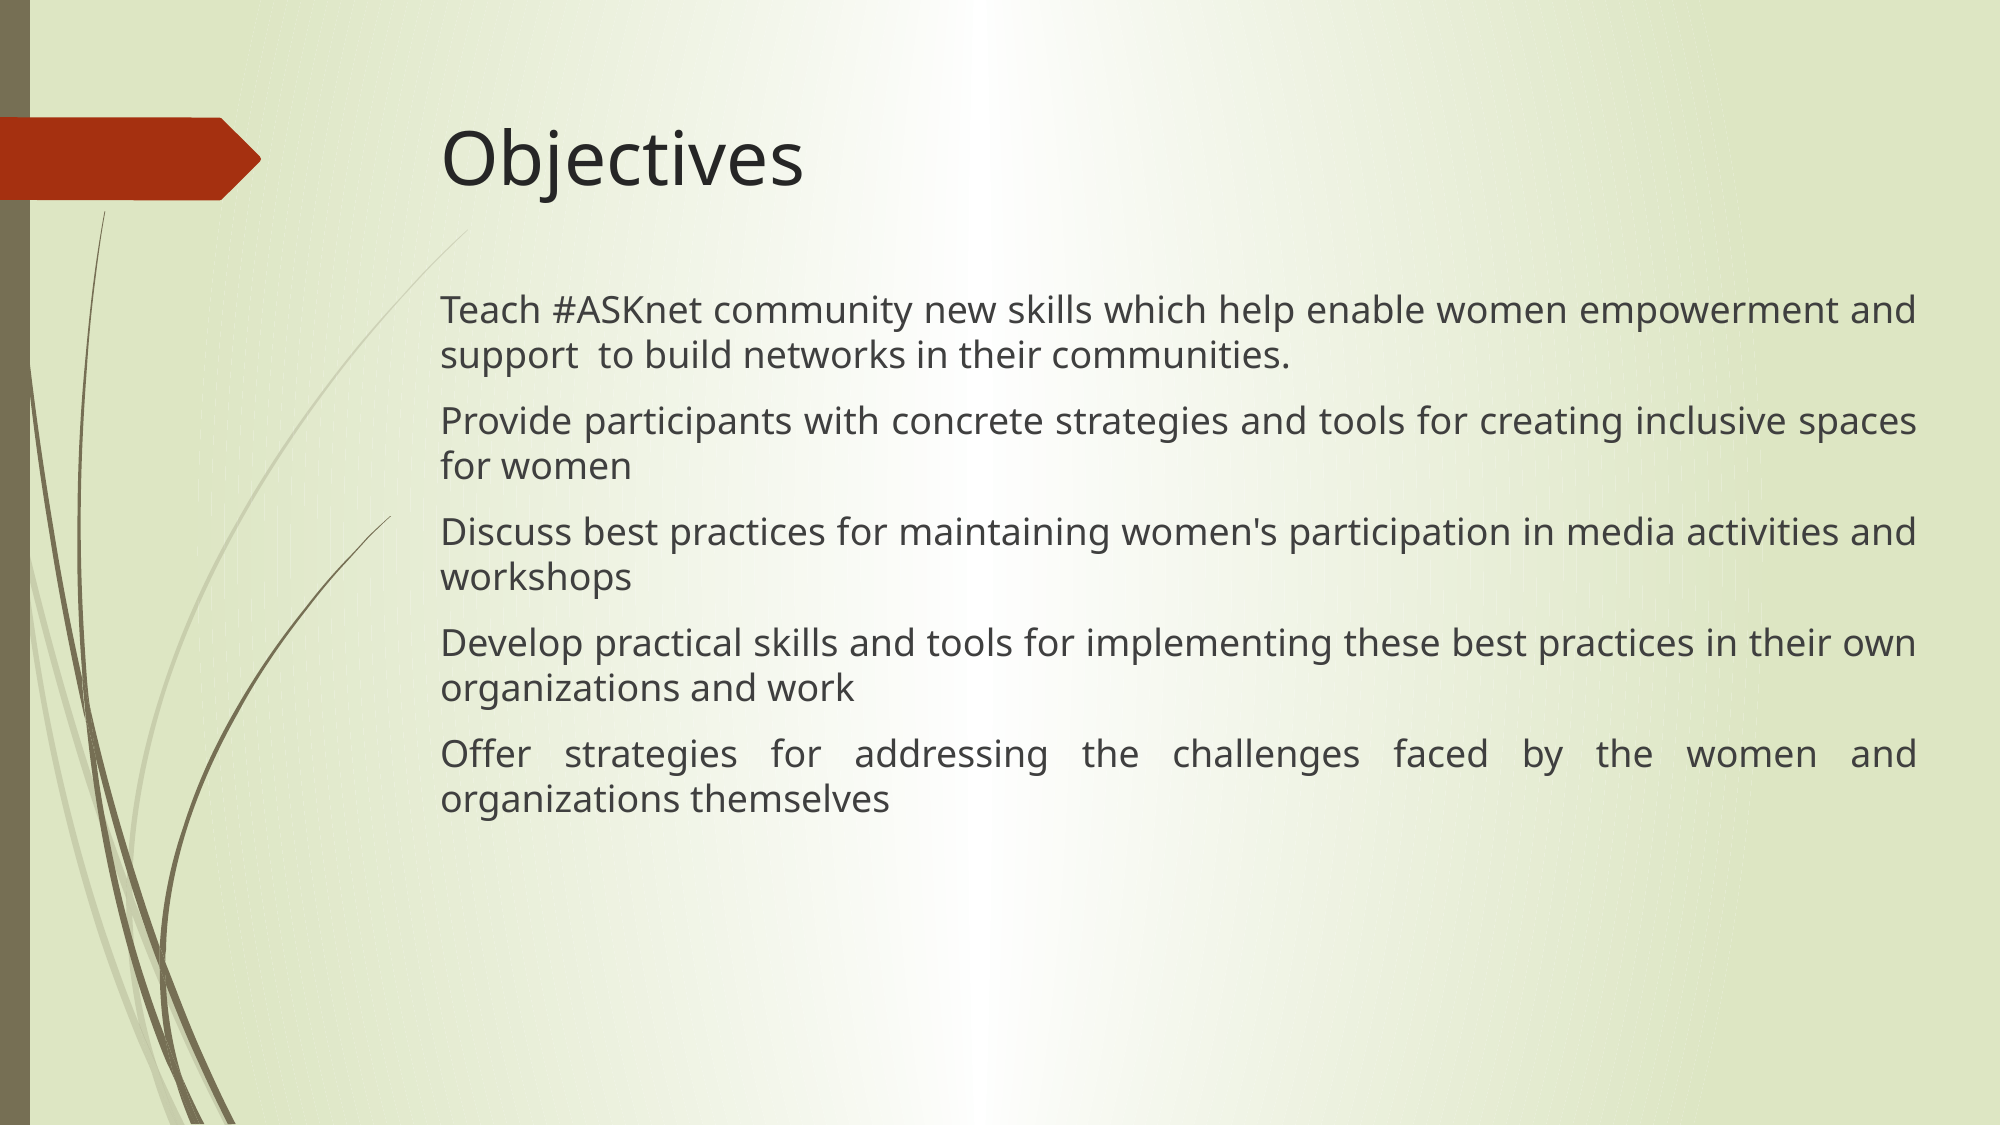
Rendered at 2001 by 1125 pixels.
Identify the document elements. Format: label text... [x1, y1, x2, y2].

list Teach #ASKnet community new skills which help enable women empowerment and support to build networks in their communities. Provide participants with concrete strategies and tools for creating inclusive spaces for women Discuss best practices for maintaining women's participation in media activities and workshops Develop practical skills and tools for implementing these best practices in their own organizations and work Offer strategies for addressing the challenges faced by the women and organizations themselves [368, 278, 1935, 978]
title Objectives [425, 102, 1888, 278]
